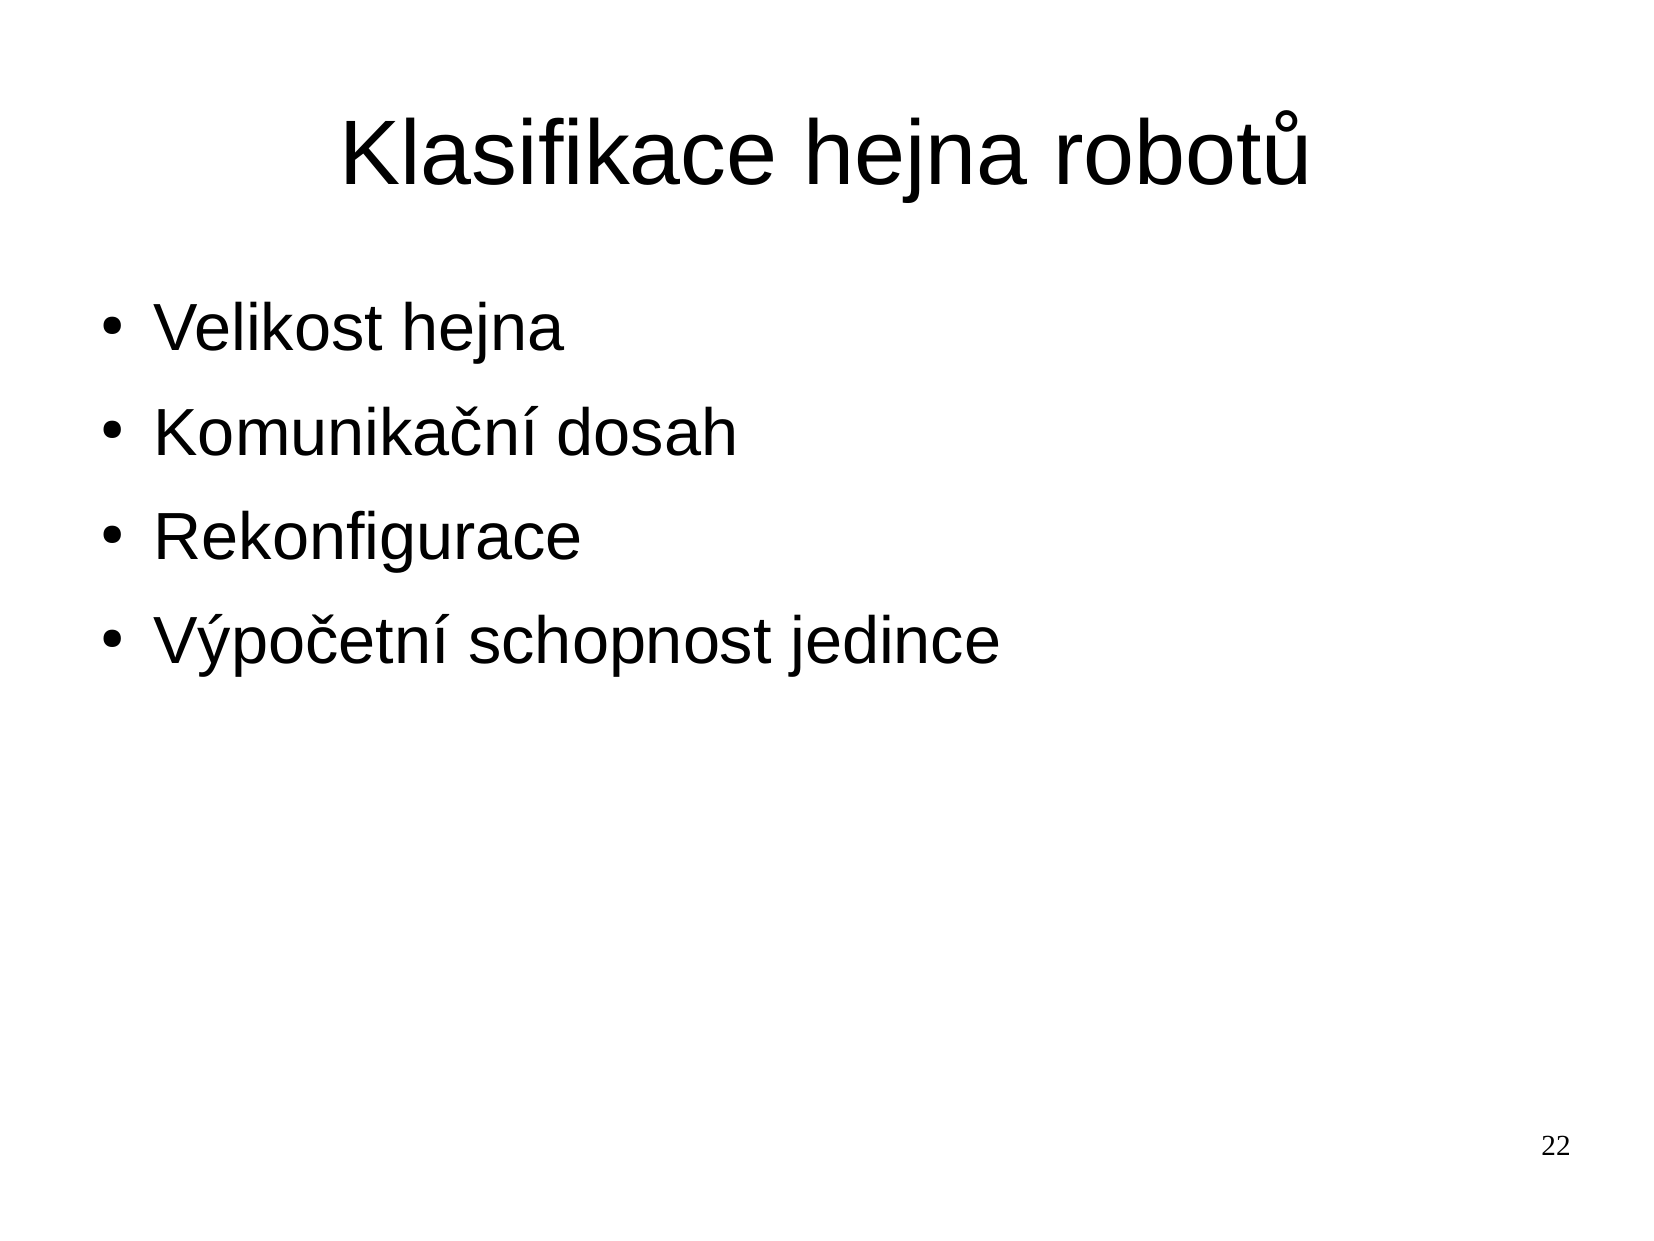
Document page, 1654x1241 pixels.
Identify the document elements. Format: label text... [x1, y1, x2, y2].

list Velikost hejna Komunikační dosah Rekonfigurace Výpočetní schopnost jedince [82, 290, 1571, 1109]
title Klasifikace hejna robotů [82, 49, 1571, 257]
